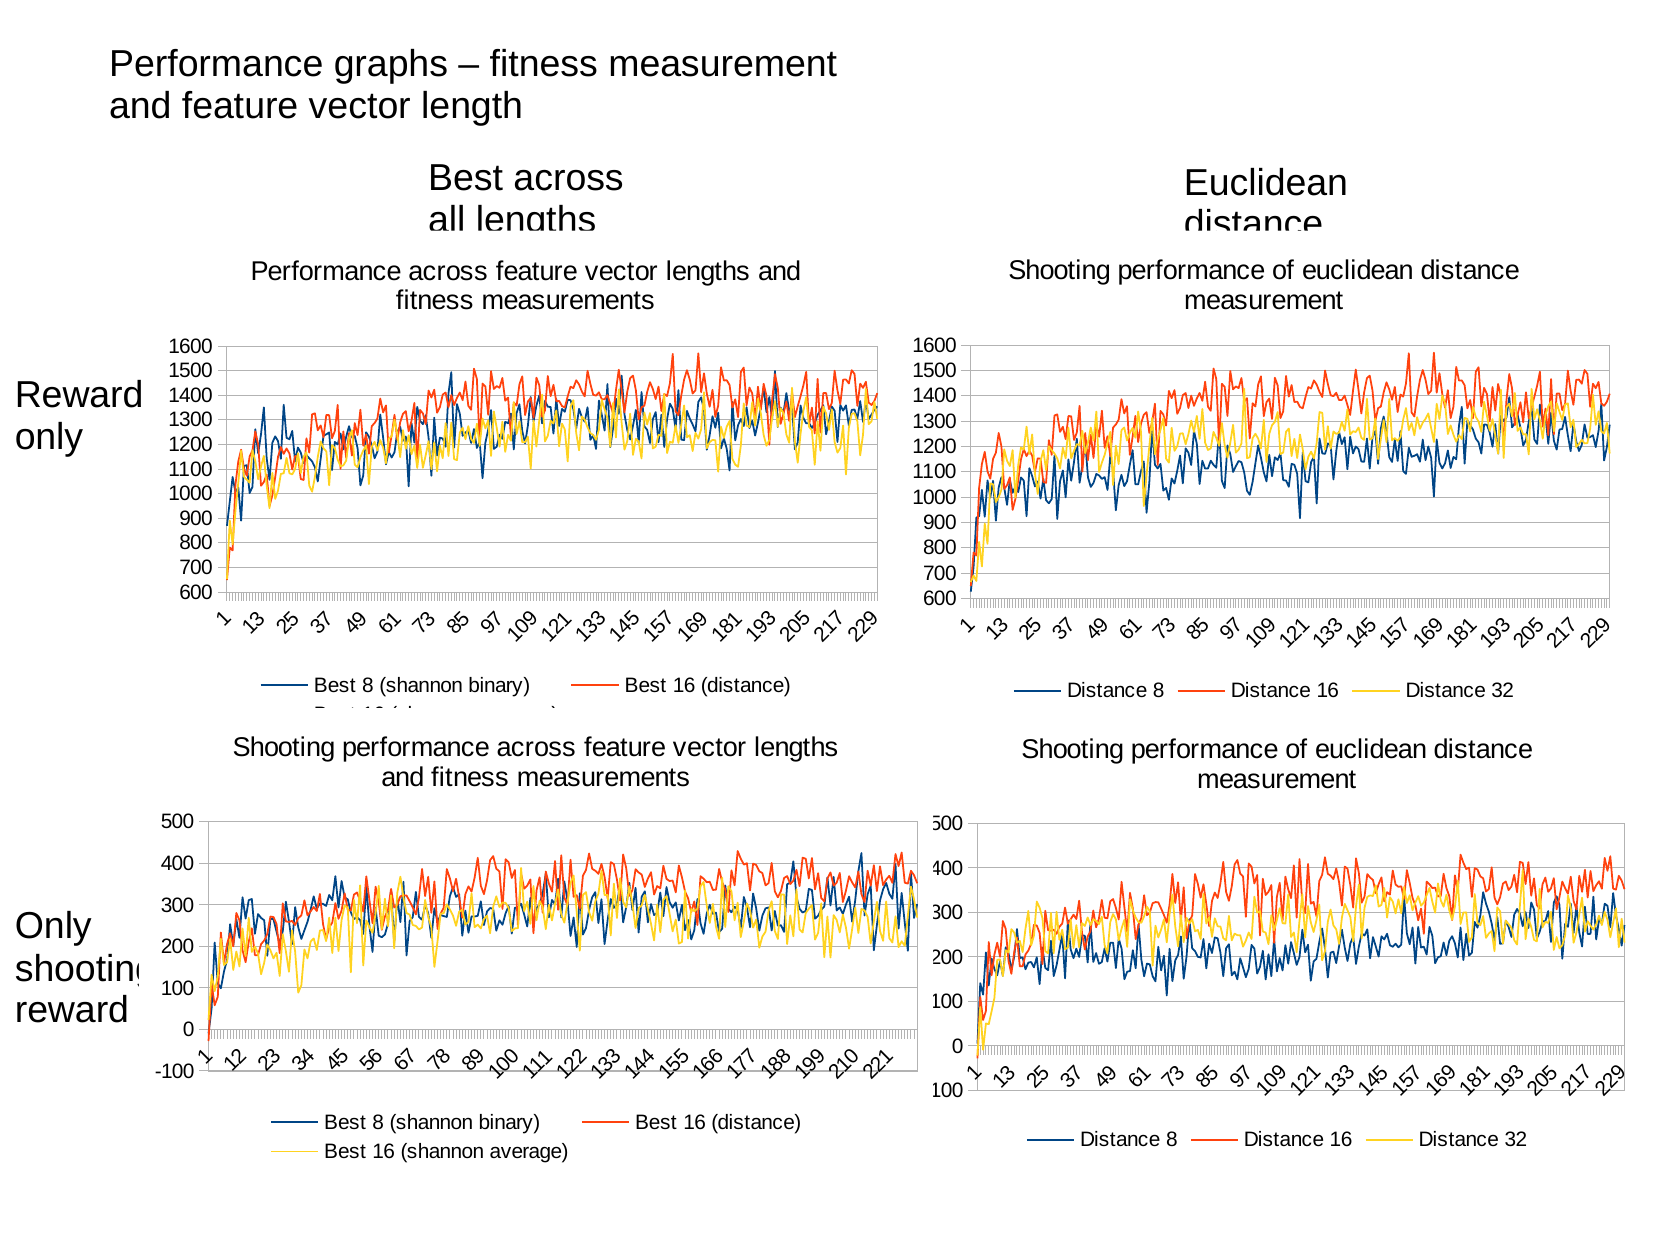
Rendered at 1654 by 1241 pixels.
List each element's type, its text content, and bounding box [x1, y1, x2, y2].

text_box Only shooting reward [0, 897, 138, 1039]
text_box Performance graphs – fitness measurement and feature vector length [94, 35, 886, 135]
chart [138, 230, 1645, 1170]
text_box Reward only [0, 366, 153, 465]
text_box Euclidean distance [1169, 153, 1406, 230]
text_box Best across all lengths [413, 149, 662, 230]
